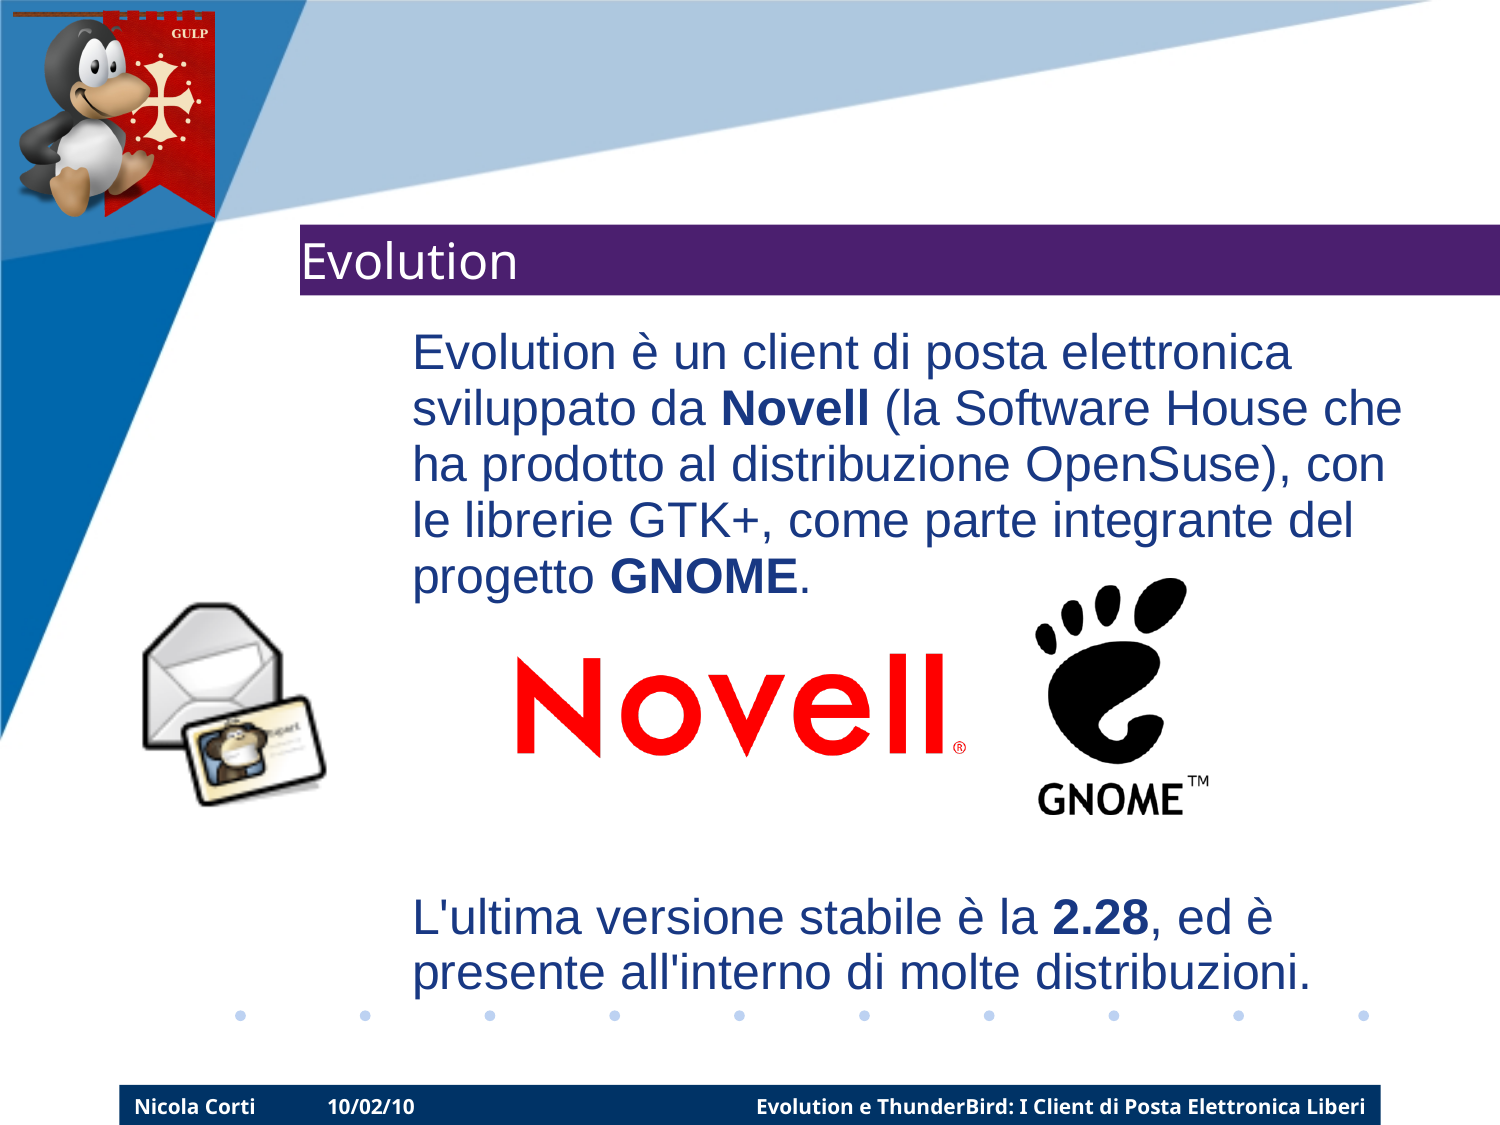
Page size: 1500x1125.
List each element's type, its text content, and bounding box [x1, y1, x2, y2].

title Evolution [300, 224, 1500, 296]
picture [0, 0, 1500, 842]
list Evolution è un client di posta elettronica sviluppato da Novell (la Software House che ha prodotto al distribuzione OpenSuse), con le librerie GTK+, come parte integrante del progetto GNOME. L'ultima versione stabile è la 2.28, ed è presente all'interno di molte distribuzioni. [299, 324, 1418, 1068]
picture [507, 643, 975, 768]
picture [992, 578, 1229, 815]
